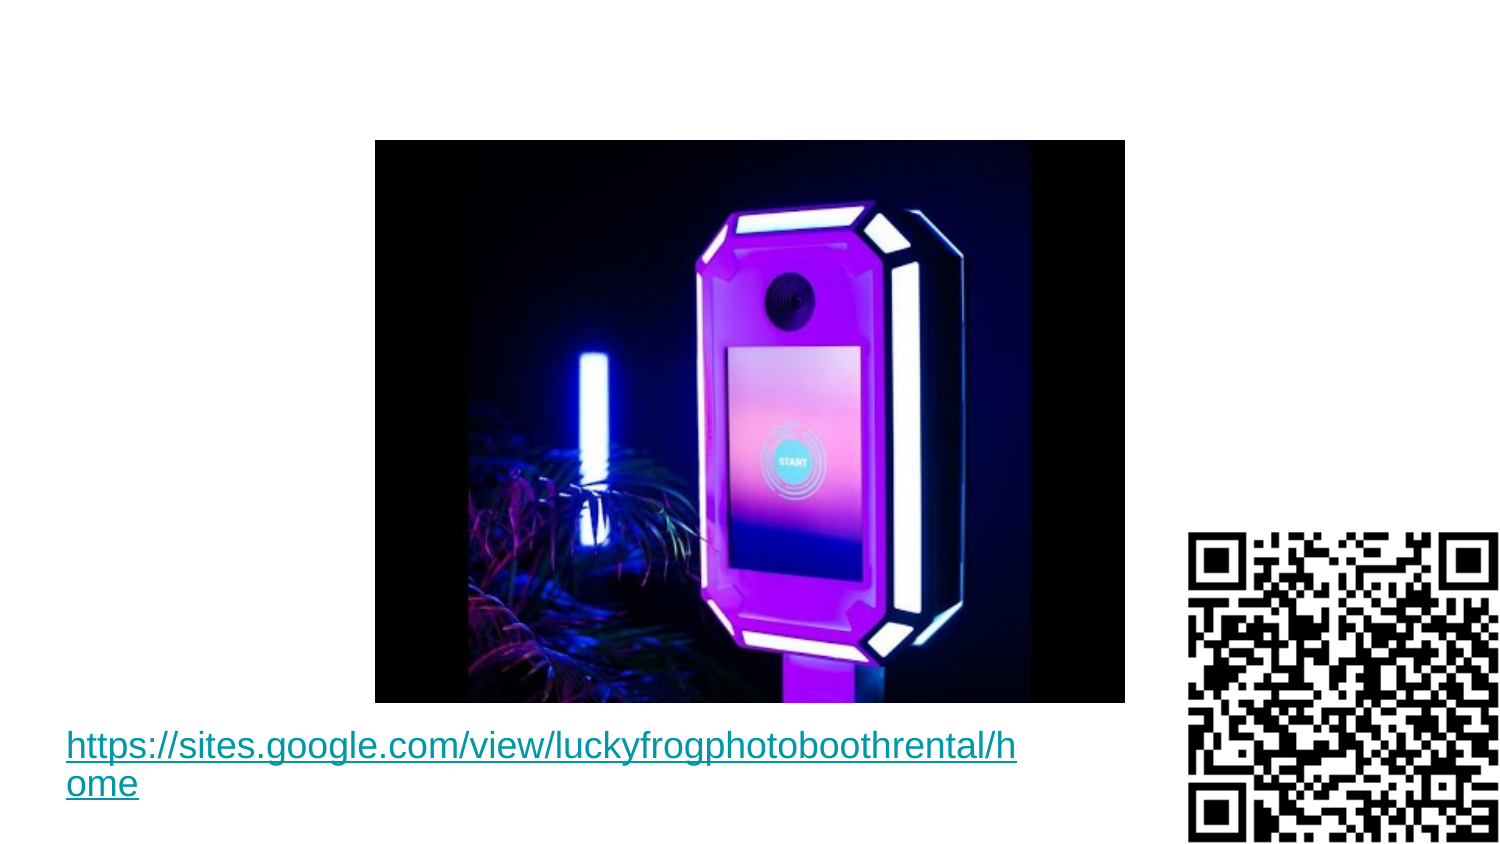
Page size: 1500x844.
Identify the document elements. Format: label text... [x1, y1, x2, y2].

list https://sites.google.com/view/luckyfrogphotoboothrental/home [51, 694, 1036, 794]
picture [375, 140, 1125, 704]
picture [1187, 531, 1500, 844]
